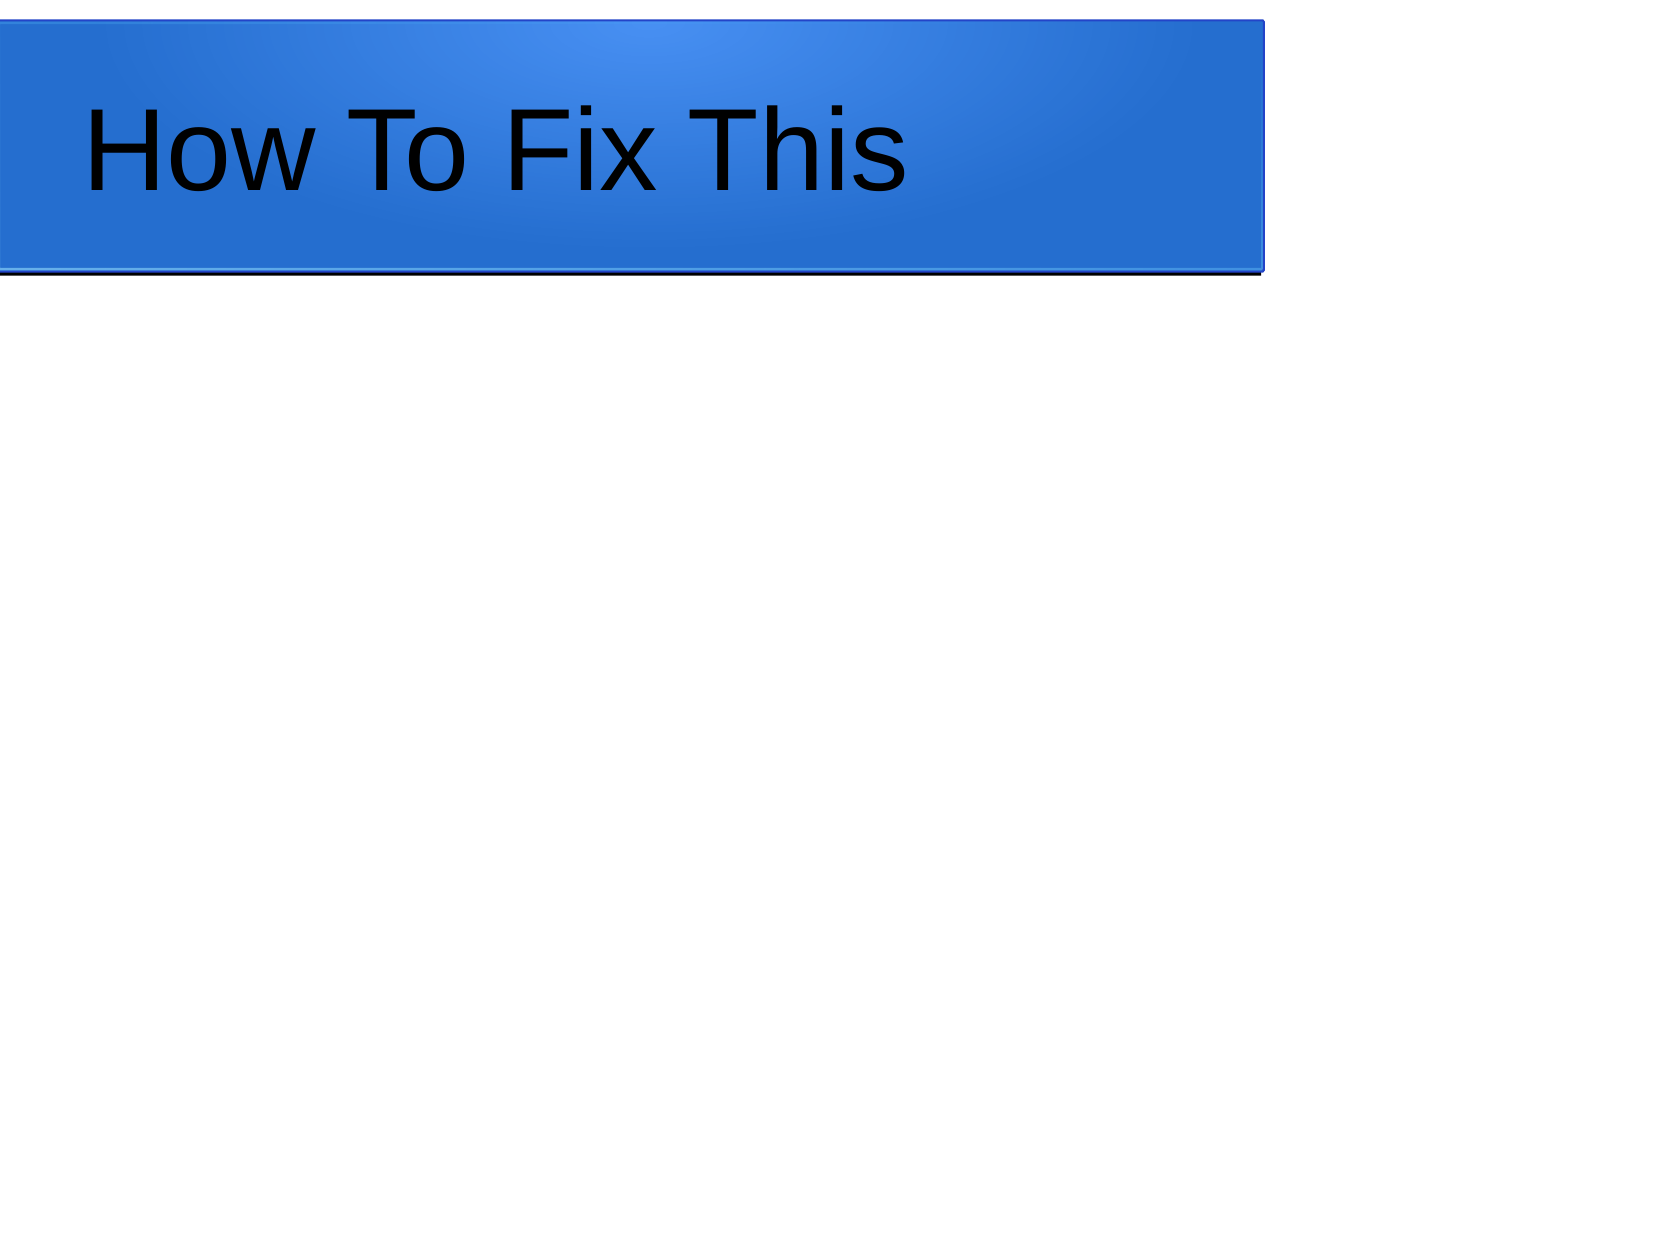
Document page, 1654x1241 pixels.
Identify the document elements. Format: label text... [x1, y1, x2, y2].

title How To Fix This [82, 47, 1235, 252]
